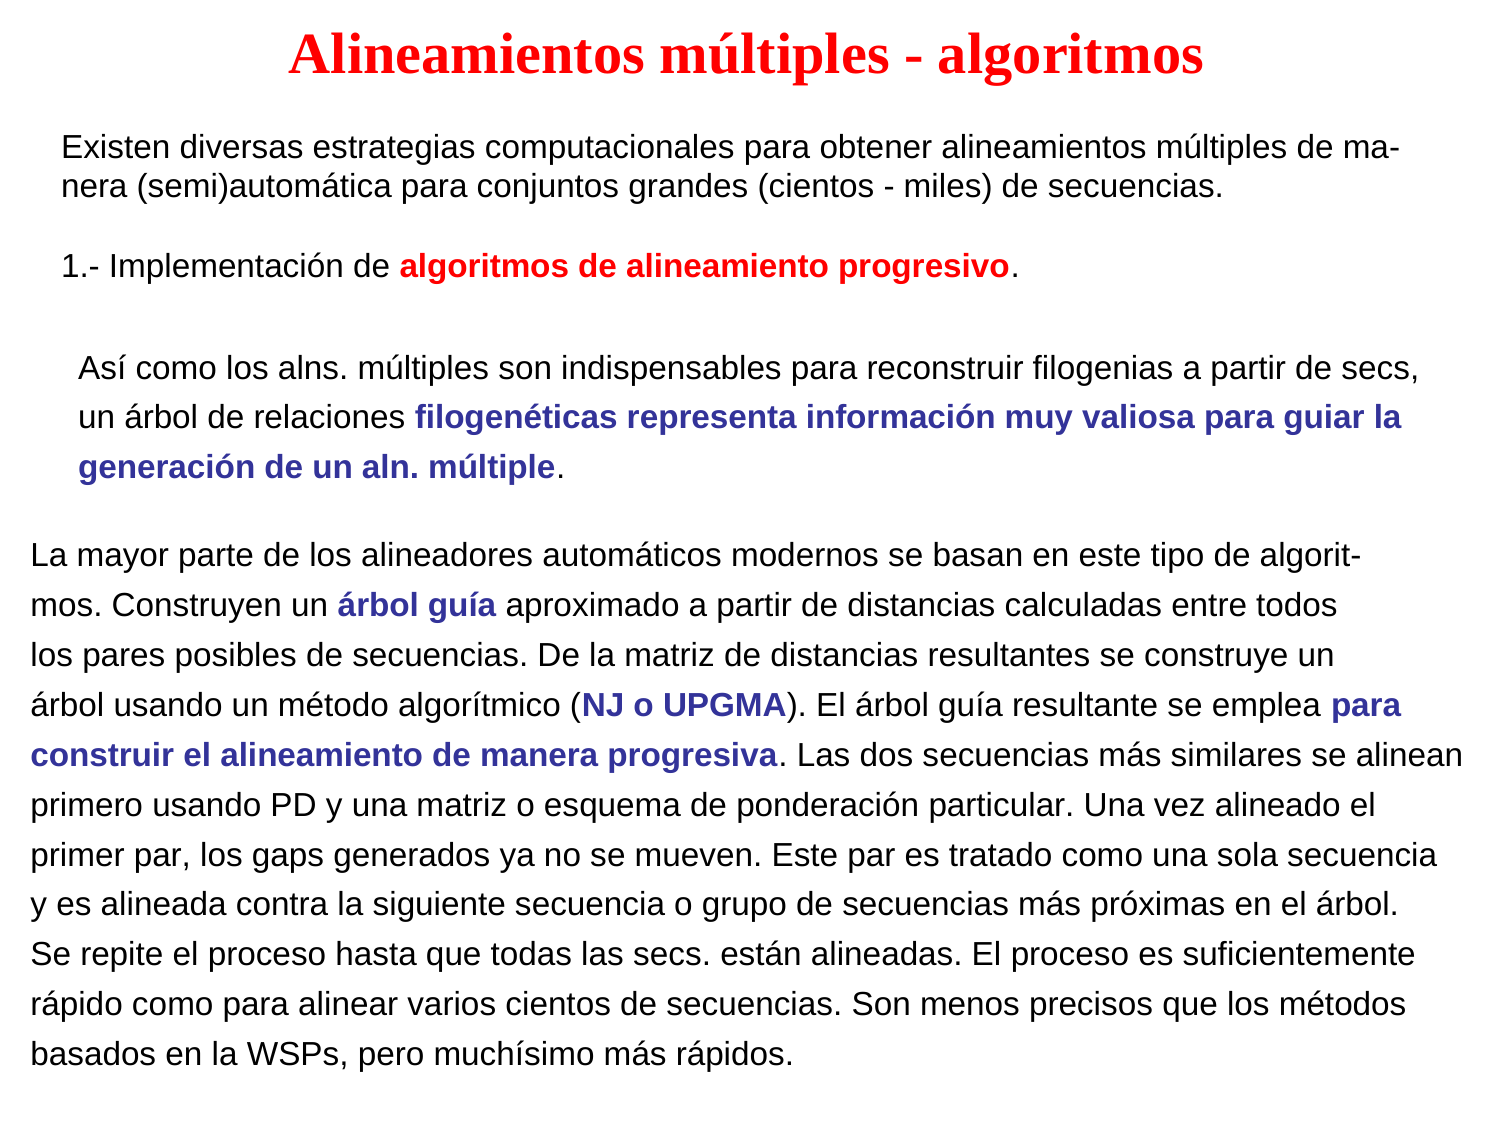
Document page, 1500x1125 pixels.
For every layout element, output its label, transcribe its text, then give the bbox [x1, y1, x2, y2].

text_box Existen diversas estrategias computacionales para obtener alineamientos múltiples de ma- nera (semi)automática para conjuntos grandes (cientos - miles) de secuencias. 1.- Implementación de algoritmos de alineamiento progresivo. [46, 117, 1418, 293]
text_box La mayor parte de los alineadores automáticos modernos se basan en este tipo de algorit- mos. Construyen un árbol guía aproximado a partir de distancias calculadas entre todos los pares posibles de secuencias. De la matriz de distancias resultantes se construye un árbol usando un método algorítmico (NJ o UPGMA). El árbol guía resultante se emplea para construir el alineamiento de manera progresiva. Las dos secuencias más similares se alinean primero usando PD y una matriz o esquema de ponderación particular. Una vez alineado el primer par, los gaps generados ya no se mueven. Este par es tratado como una sola secuencia y es alineada contra la siguiente secuencia o grupo de secuencias más próximas en el árbol. Se repite el proceso hasta que todas las secs. están alineadas. El proceso es suficientemente rápido como para alinear varios cientos de secuencias. Son menos precisos que los métodos basados en la WSPs, pero muchísimo más rápidos. [15, 515, 1489, 1081]
text_box Alineamientos múltiples - algoritmos [274, 7, 1220, 93]
text_box Así como los alns. múltiples son indispensables para reconstruir filogenias a partir de secs, un árbol de relaciones filogenéticas representa información muy valiosa para guiar la generación de un aln. múltiple. [63, 328, 1437, 494]
